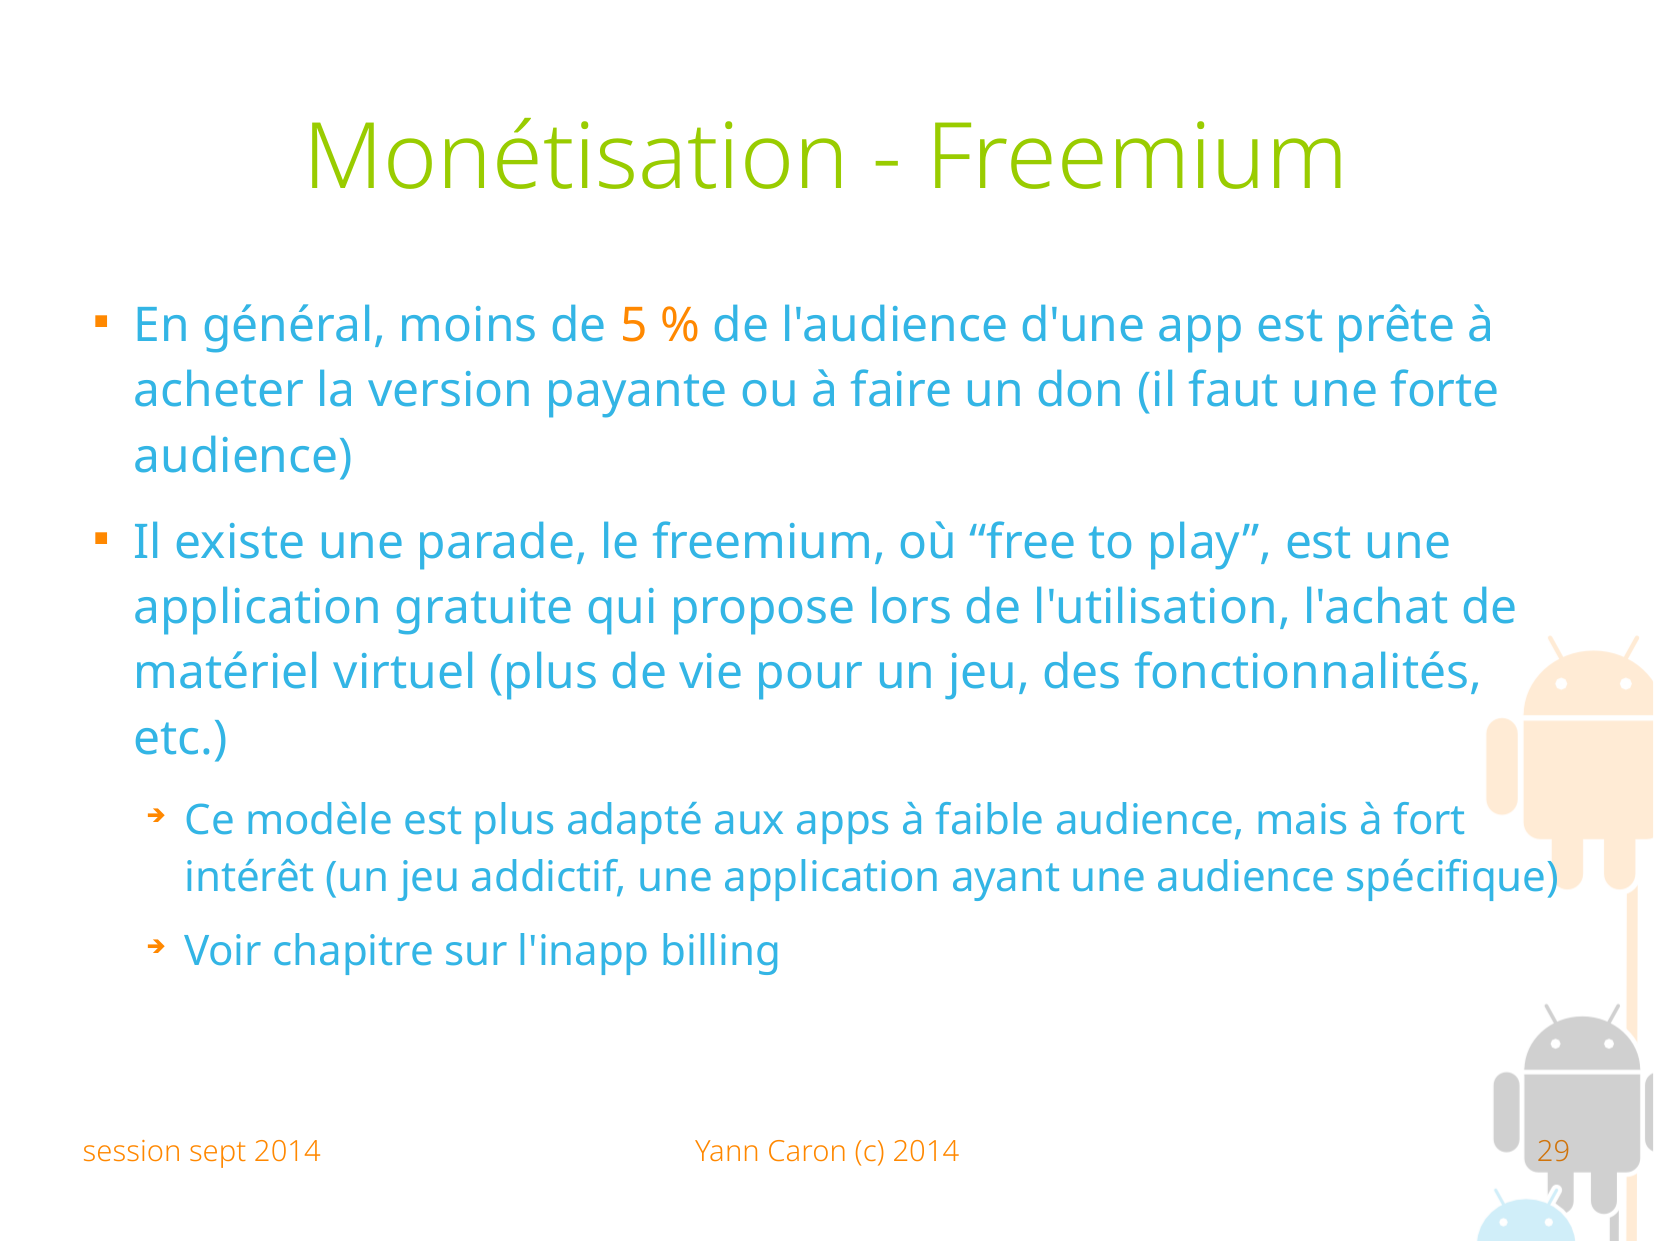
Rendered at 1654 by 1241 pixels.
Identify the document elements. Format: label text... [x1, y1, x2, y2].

title Monétisation - Freemium [82, 49, 1571, 257]
picture [240, 423, 1654, 1241]
list En général, moins de 5 % de l'audience d'une app est prête à acheter la version payante ou à faire un don (il faut une forte audience) Il existe une parade, le freemium, où “free to play”, est une application gratuite qui propose lors de l'utilisation, l'achat de matériel virtuel (plus de vie pour un jeu, des fonctionnalités, etc.) Ce modèle est plus adapté aux apps à faible audience, mais à fort intérêt (un jeu addictif, une application ayant une audience spécifique) Voir chapitre sur l'inapp billing [82, 290, 1571, 1010]
